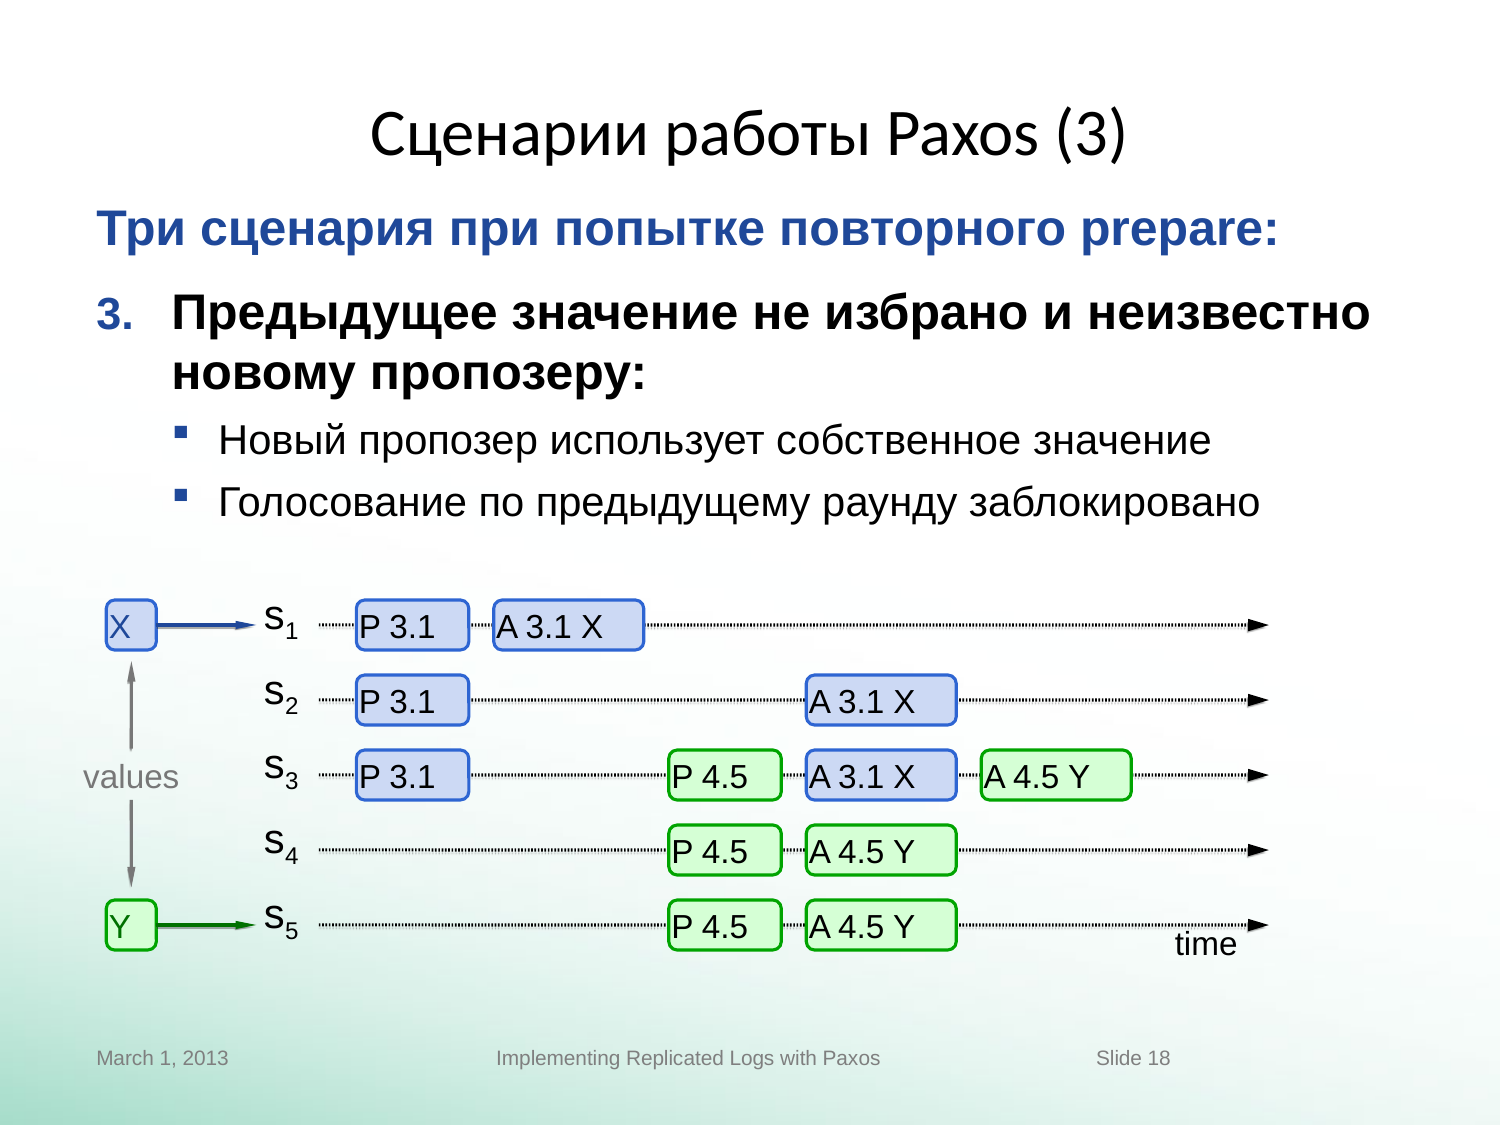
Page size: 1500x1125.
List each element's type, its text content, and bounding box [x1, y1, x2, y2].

text_box A 3.1 X [493, 600, 644, 651]
text_box Implementing Replicated Logs with Paxos [481, 1037, 1044, 1103]
text_box values [68, 754, 194, 795]
text_box Y [106, 900, 157, 951]
title Сценарии работы Paxos (3) [75, 45, 1426, 233]
text_box s3 [243, 737, 319, 794]
text_box P 3.1 [356, 750, 469, 801]
text_box A 3.1 X [806, 675, 957, 726]
text_box A 3.1 X [806, 750, 957, 801]
text_box Slide <number> [1081, 1037, 1432, 1103]
list Три сценария при попытке повторного prepare: Предыдущее значение не избрано и неизвестно новому пропозеру: Новый пропозер использует собственное значение Голосование по предыдущему раунду заблокировано [81, 187, 1432, 438]
picture [0, 0, 1500, 1125]
text_box A 4.5 Y [981, 750, 1132, 801]
text_box P 4.5 [668, 825, 782, 876]
text_box A 4.5 Y [806, 825, 957, 876]
text_box P 3.1 [356, 675, 469, 726]
text_box P 4.5 [668, 900, 782, 951]
text_box s5 [243, 887, 319, 944]
text_box s4 [243, 812, 319, 869]
text_box s1 [243, 587, 319, 645]
text_box X [106, 600, 157, 651]
text_box time [1156, 922, 1257, 963]
text_box P 4.5 [668, 750, 782, 801]
text_box P 3.1 [356, 600, 469, 651]
text_box March 1, 2013 [81, 1037, 432, 1103]
text_box A 4.5 Y [806, 900, 957, 951]
text_box s2 [243, 662, 319, 720]
